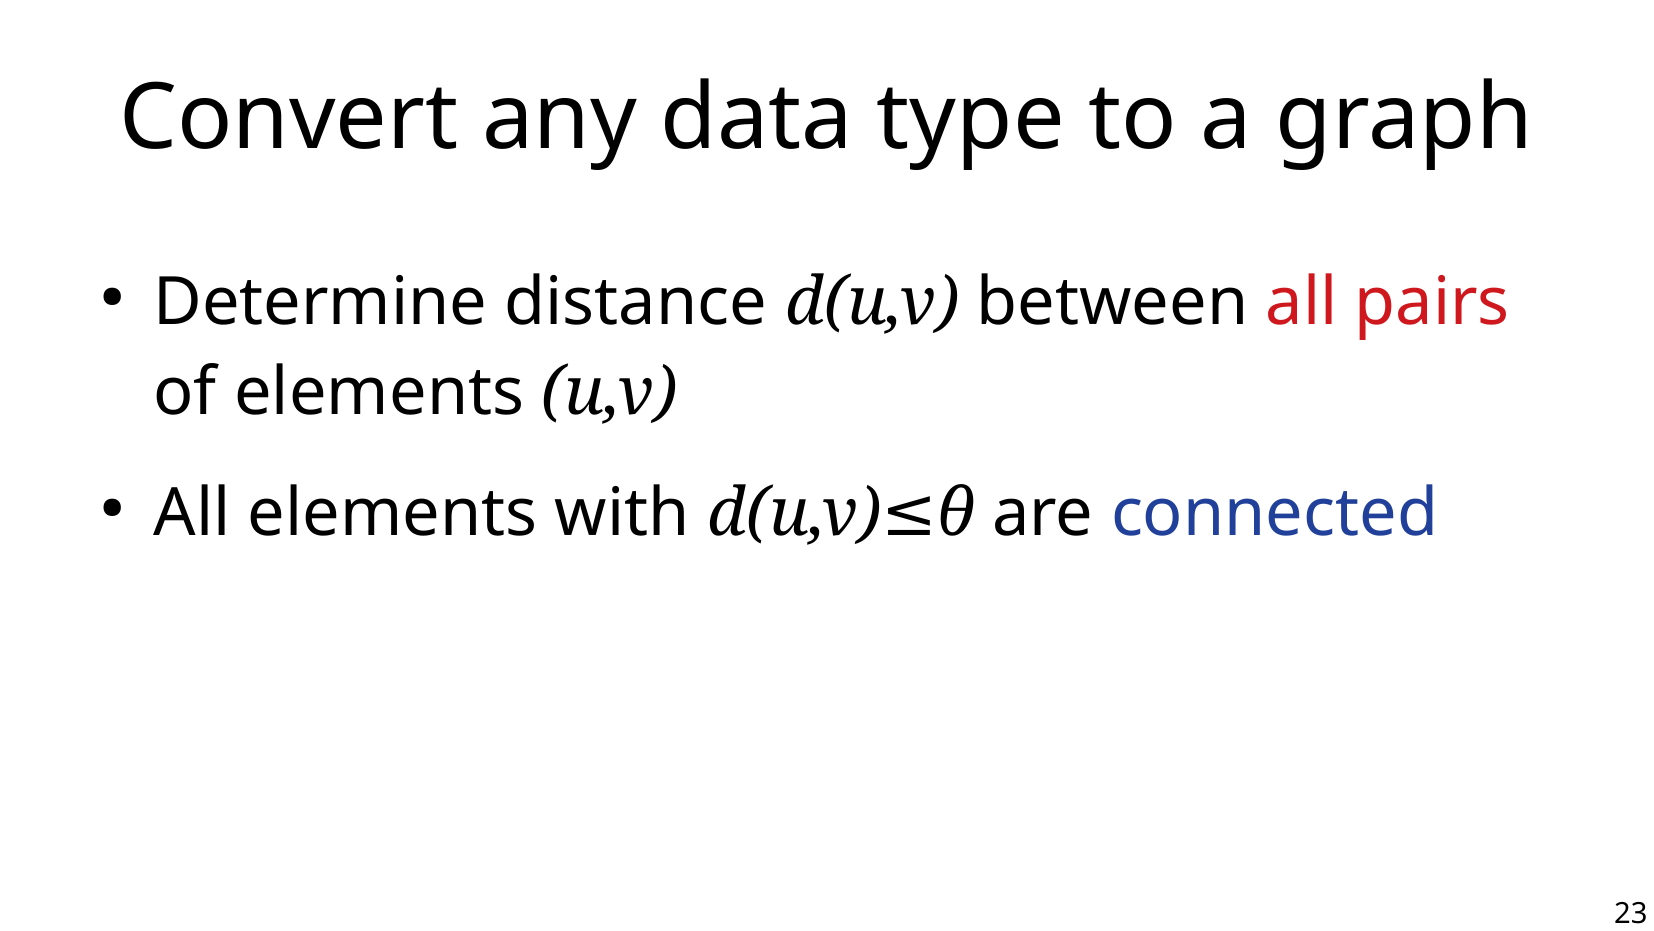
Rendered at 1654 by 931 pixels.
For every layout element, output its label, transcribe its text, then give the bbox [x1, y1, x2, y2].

title Convert any data type to a graph [82, 1, 1571, 226]
list Determine distance d(u,v) between all pairs of elements (u,v) All elements with d(u,v)≤θ are connected [82, 253, 1571, 793]
